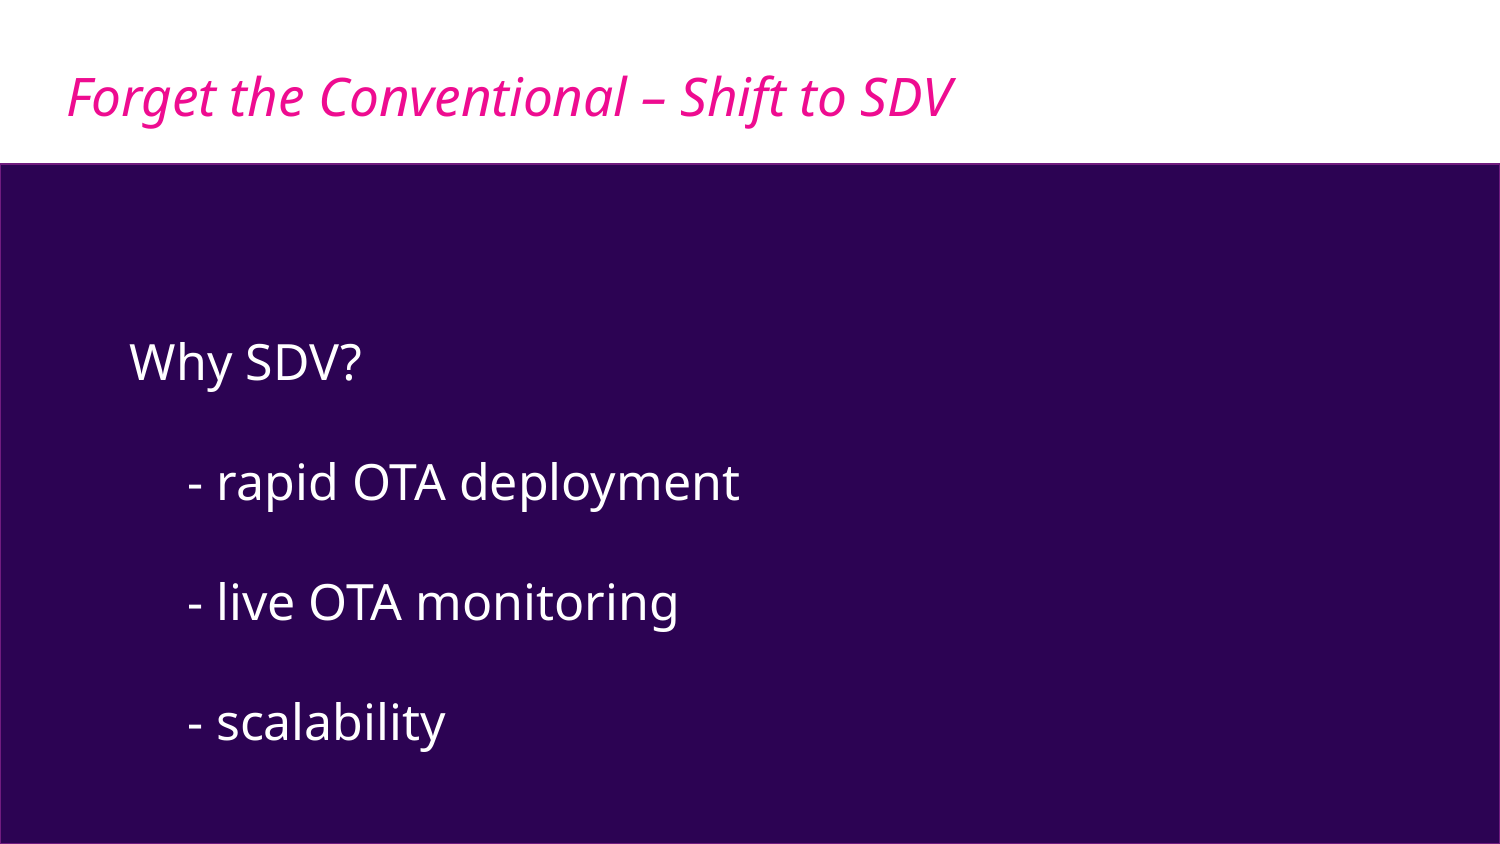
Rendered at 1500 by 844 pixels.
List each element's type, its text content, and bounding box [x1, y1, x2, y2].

text_box [0, 164, 1500, 844]
text_box Why SDV? - rapid OTA deployment - live OTA monitoring - scalability [80, 267, 1449, 751]
title Forget the Conventional – Shift to SDV [51, 48, 1449, 142]
